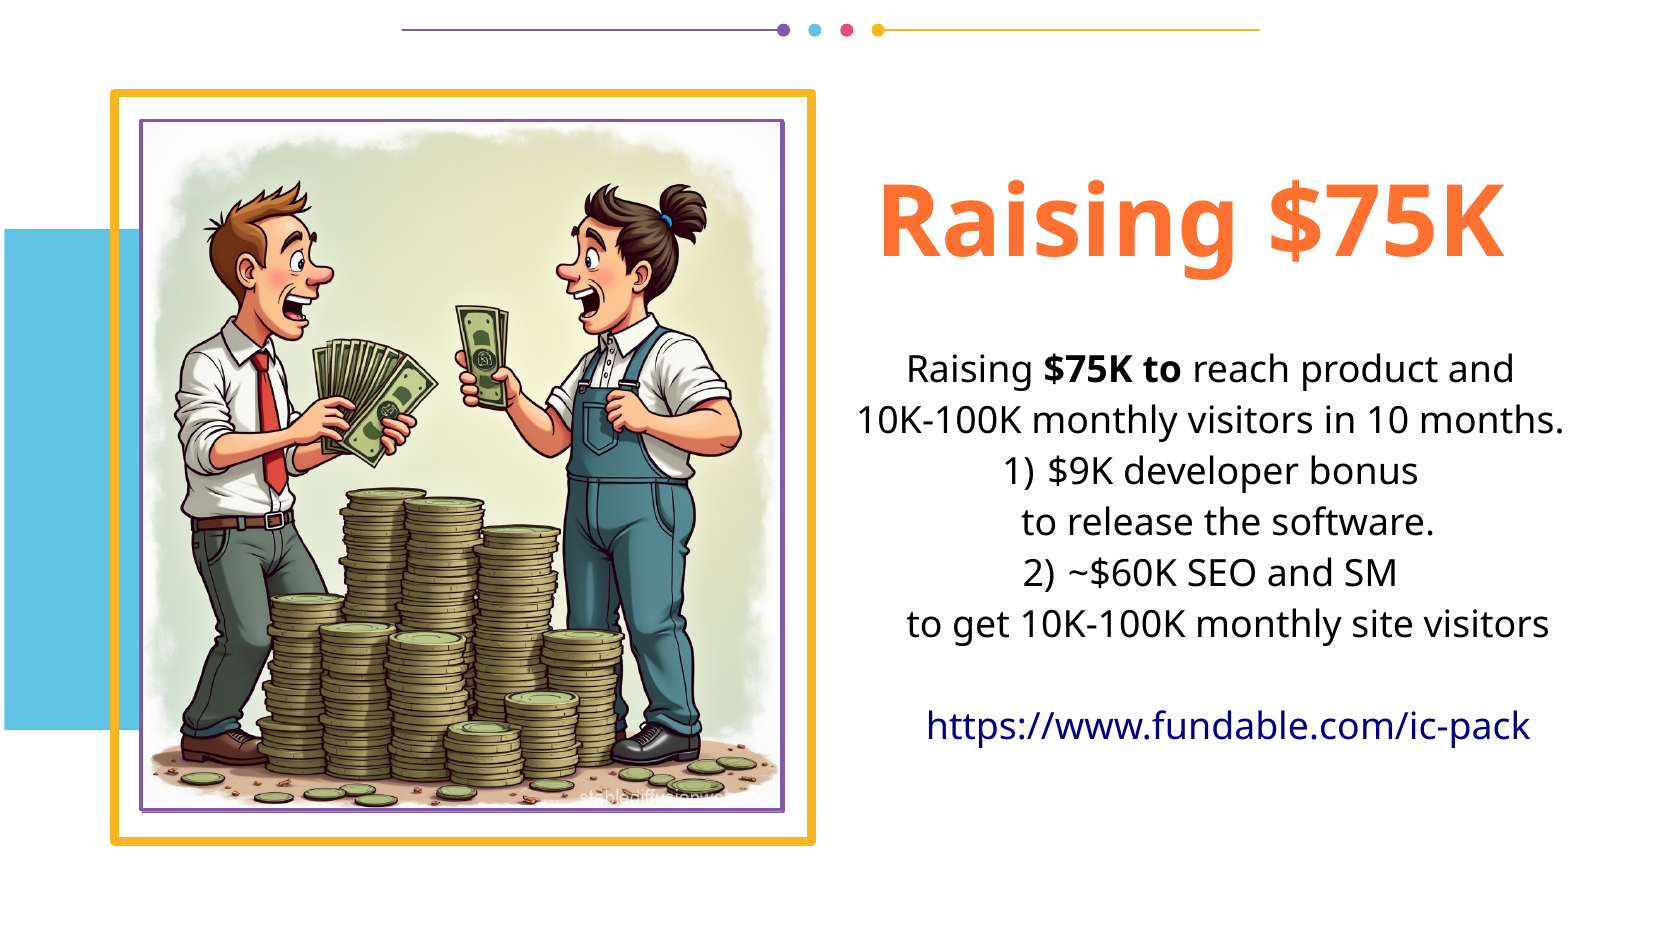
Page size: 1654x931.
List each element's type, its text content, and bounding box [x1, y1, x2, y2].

text_box [143, 122, 780, 808]
text_box Raising $75K to reach product and 10K-100K monthly visitors in 10 months. $9K developer bonus to release the software. ~$60K SEO and SM to get 10K-100K monthly site visitors https://www.fundable.com/ic-pack [856, 383, 1565, 709]
title Raising $75K [727, 110, 1506, 326]
